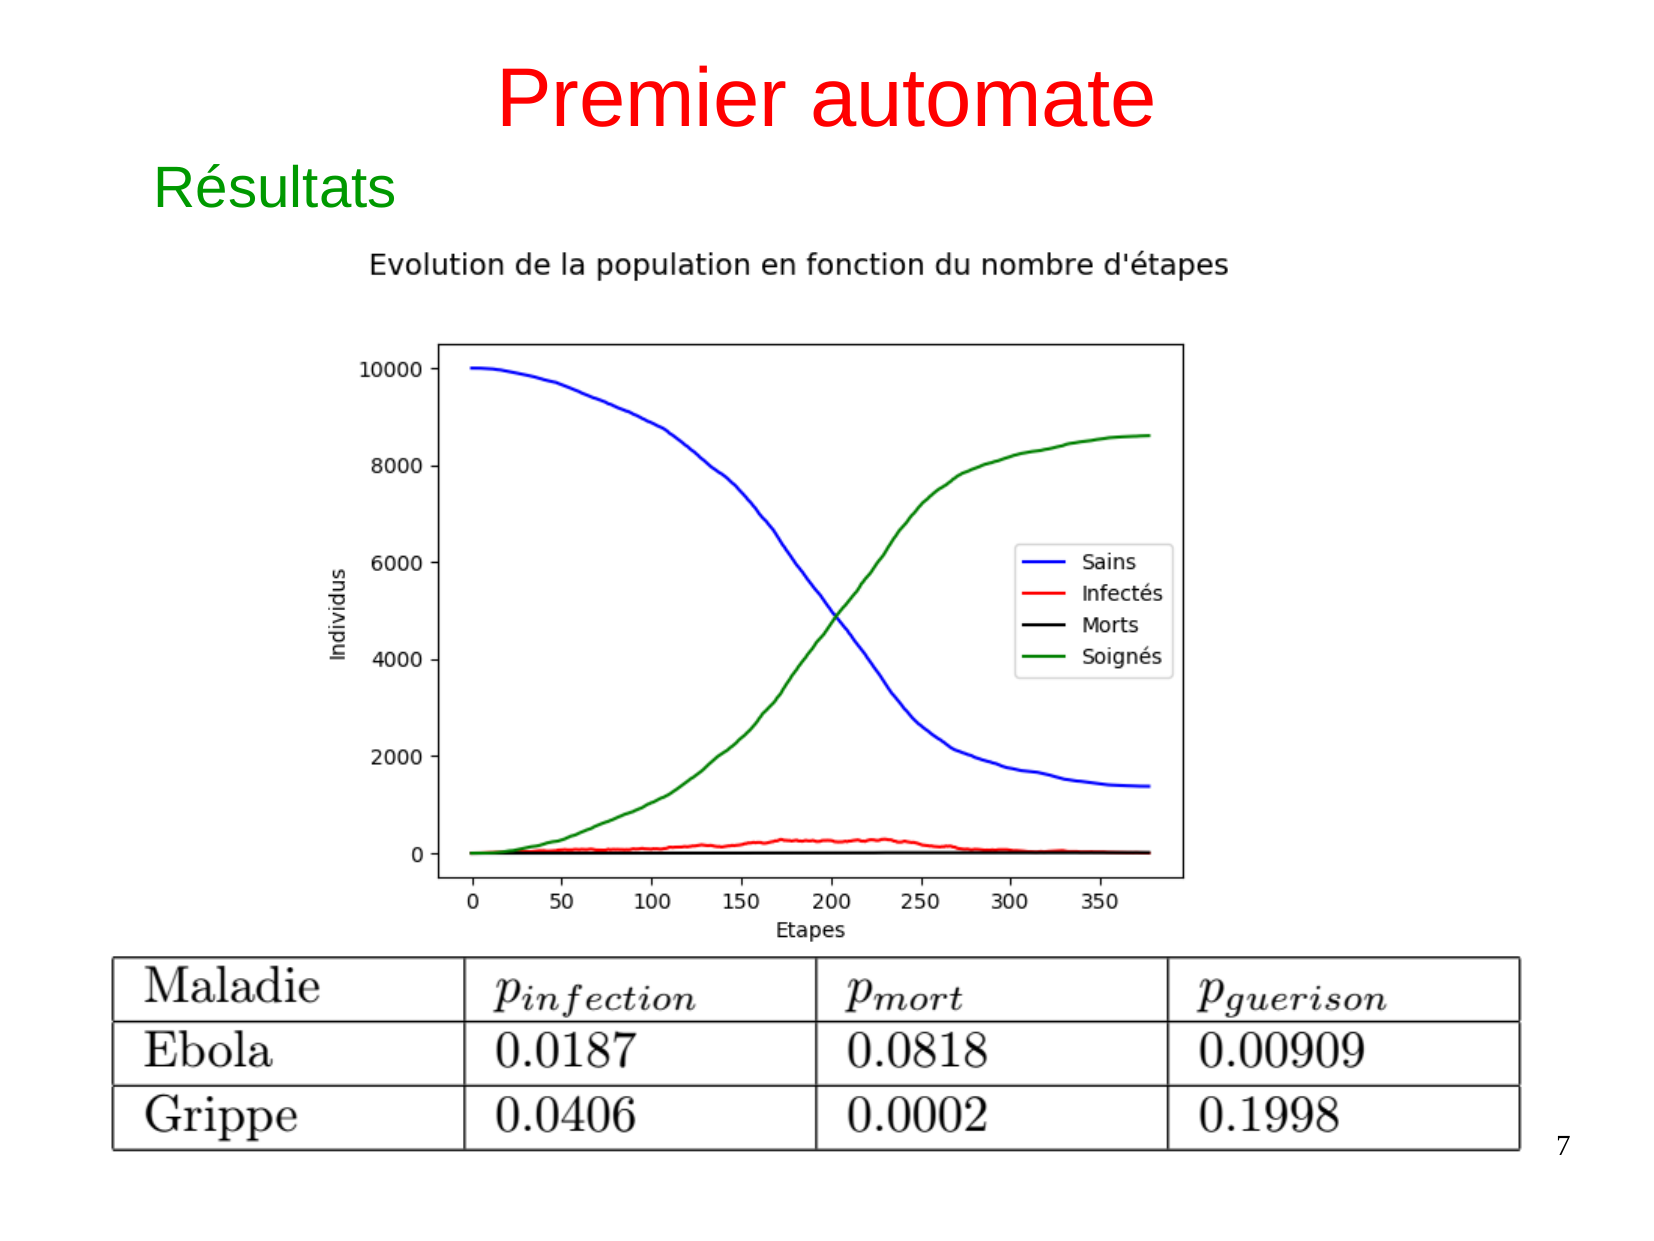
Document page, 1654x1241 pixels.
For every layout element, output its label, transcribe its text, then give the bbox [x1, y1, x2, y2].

list Résultats [82, 154, 1571, 874]
title Premier automate [82, 0, 1571, 154]
picture [104, 236, 1536, 1172]
